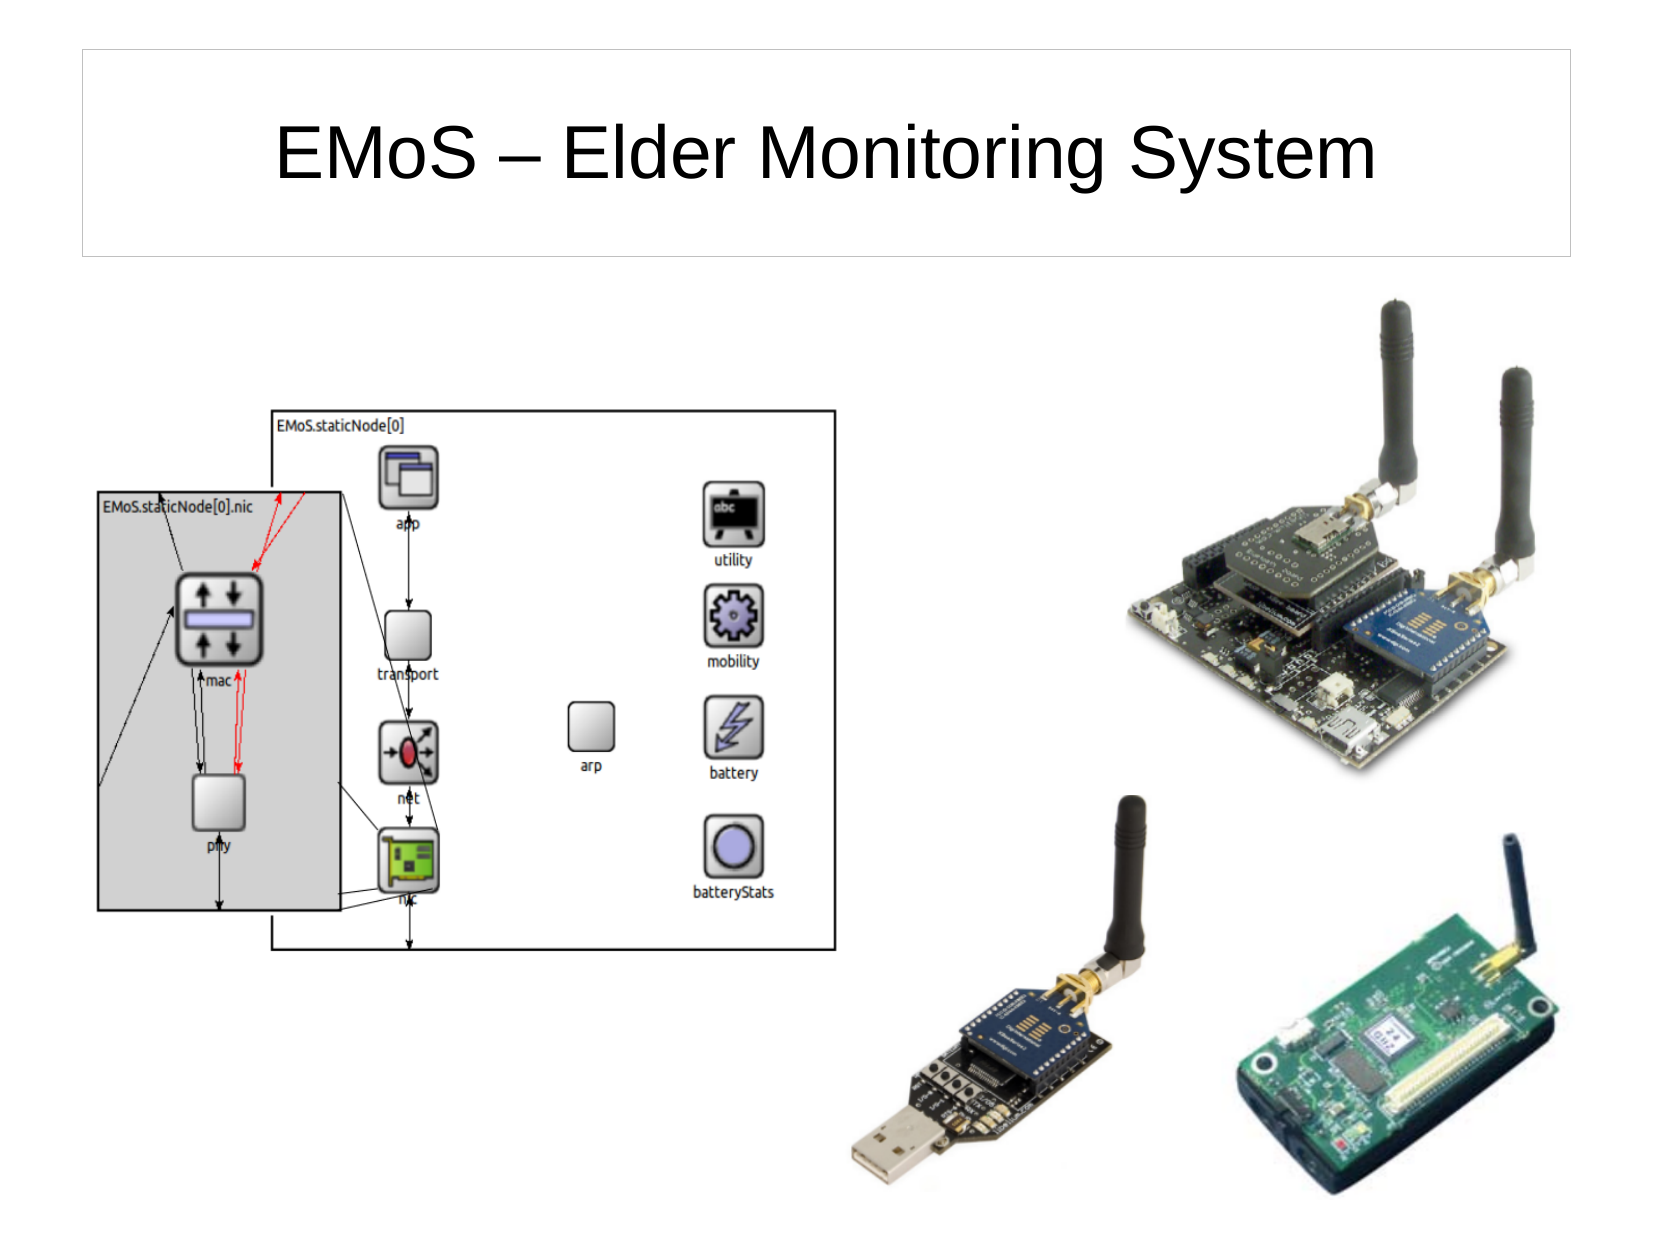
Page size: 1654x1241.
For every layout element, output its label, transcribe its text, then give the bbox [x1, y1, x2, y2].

picture [1215, 824, 1575, 1200]
title EMoS – Elder Monitoring System [82, 49, 1571, 257]
picture [90, 284, 1576, 1192]
